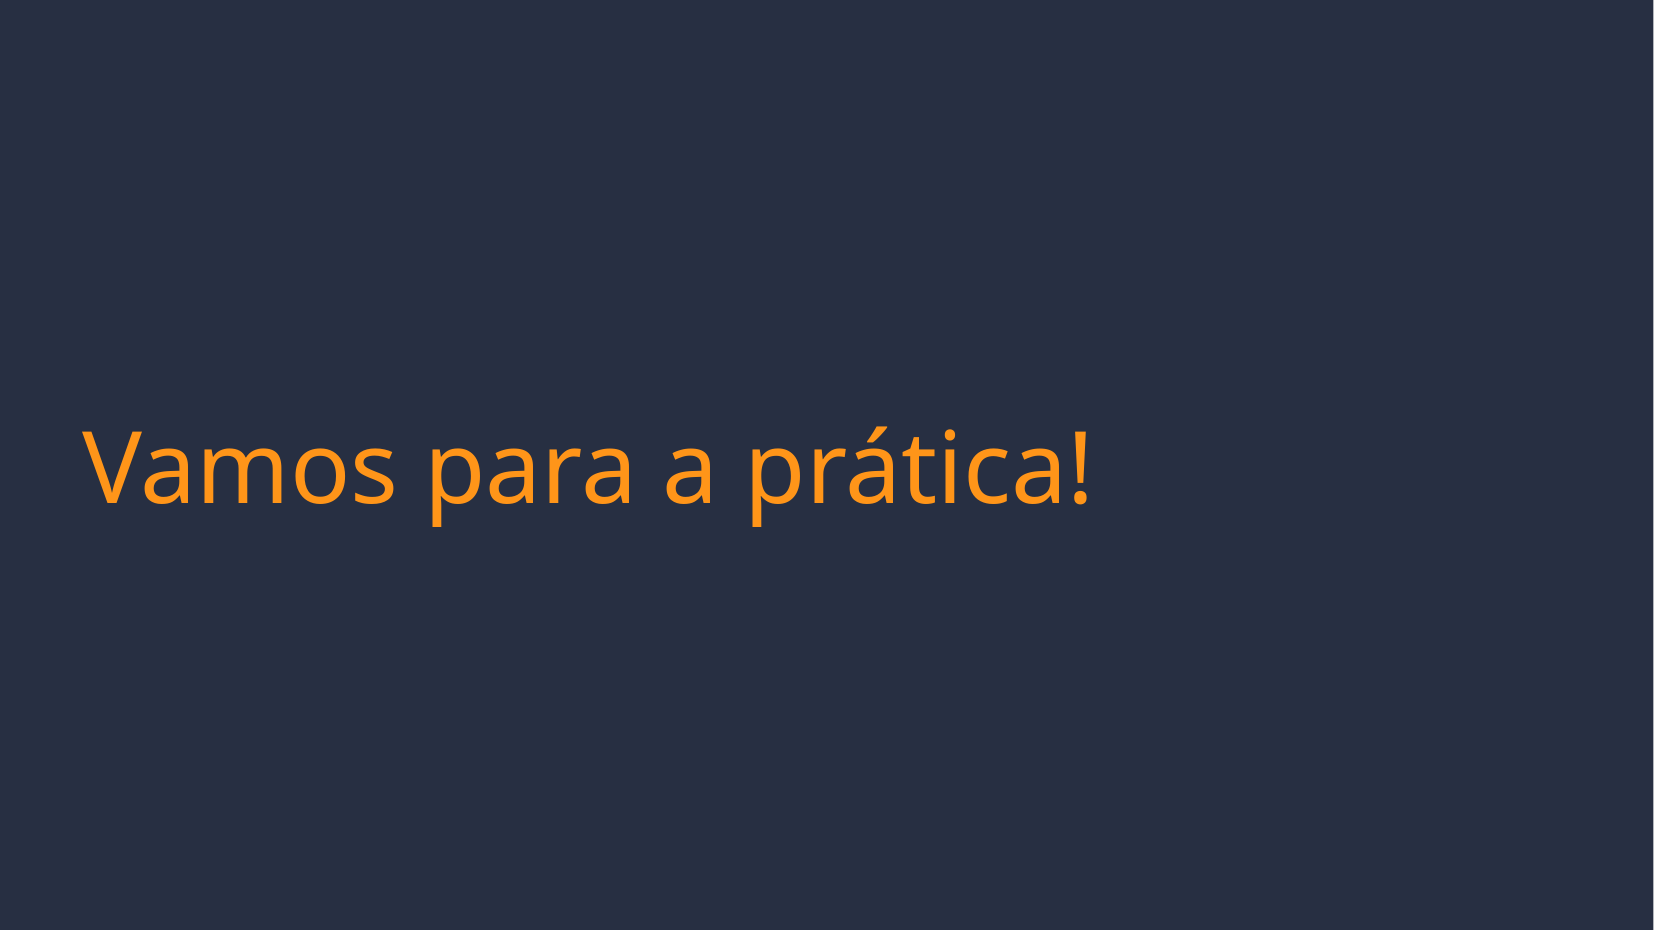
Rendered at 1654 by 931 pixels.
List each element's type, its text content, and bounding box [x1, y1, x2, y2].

title Vamos para a prática! [82, 387, 1571, 543]
